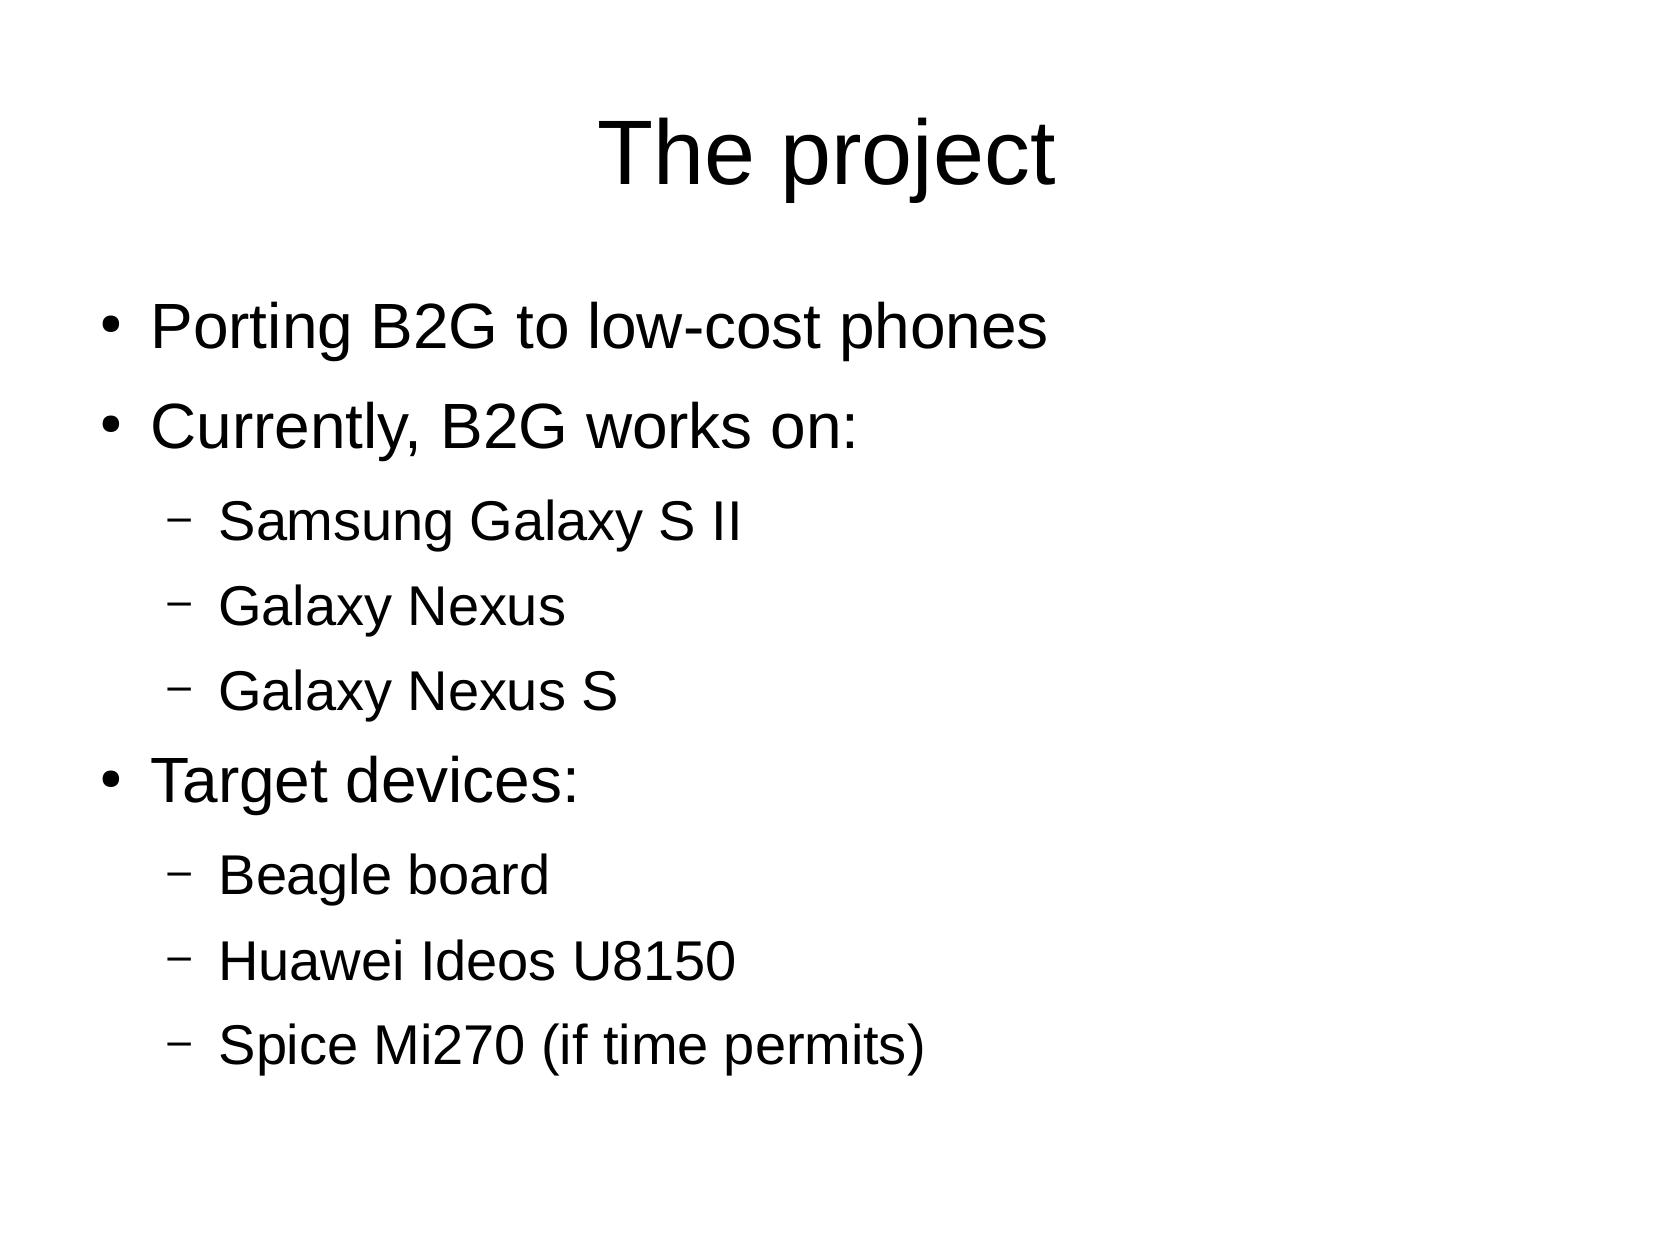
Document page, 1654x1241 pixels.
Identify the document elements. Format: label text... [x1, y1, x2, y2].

title The project [82, 49, 1571, 257]
list Porting B2G to low-cost phones Currently, B2G works on: Samsung Galaxy S II Galaxy Nexus Galaxy Nexus S Target devices: Beagle board Huawei Ideos U8150 Spice Mi270 (if time permits) [82, 290, 1538, 1087]
